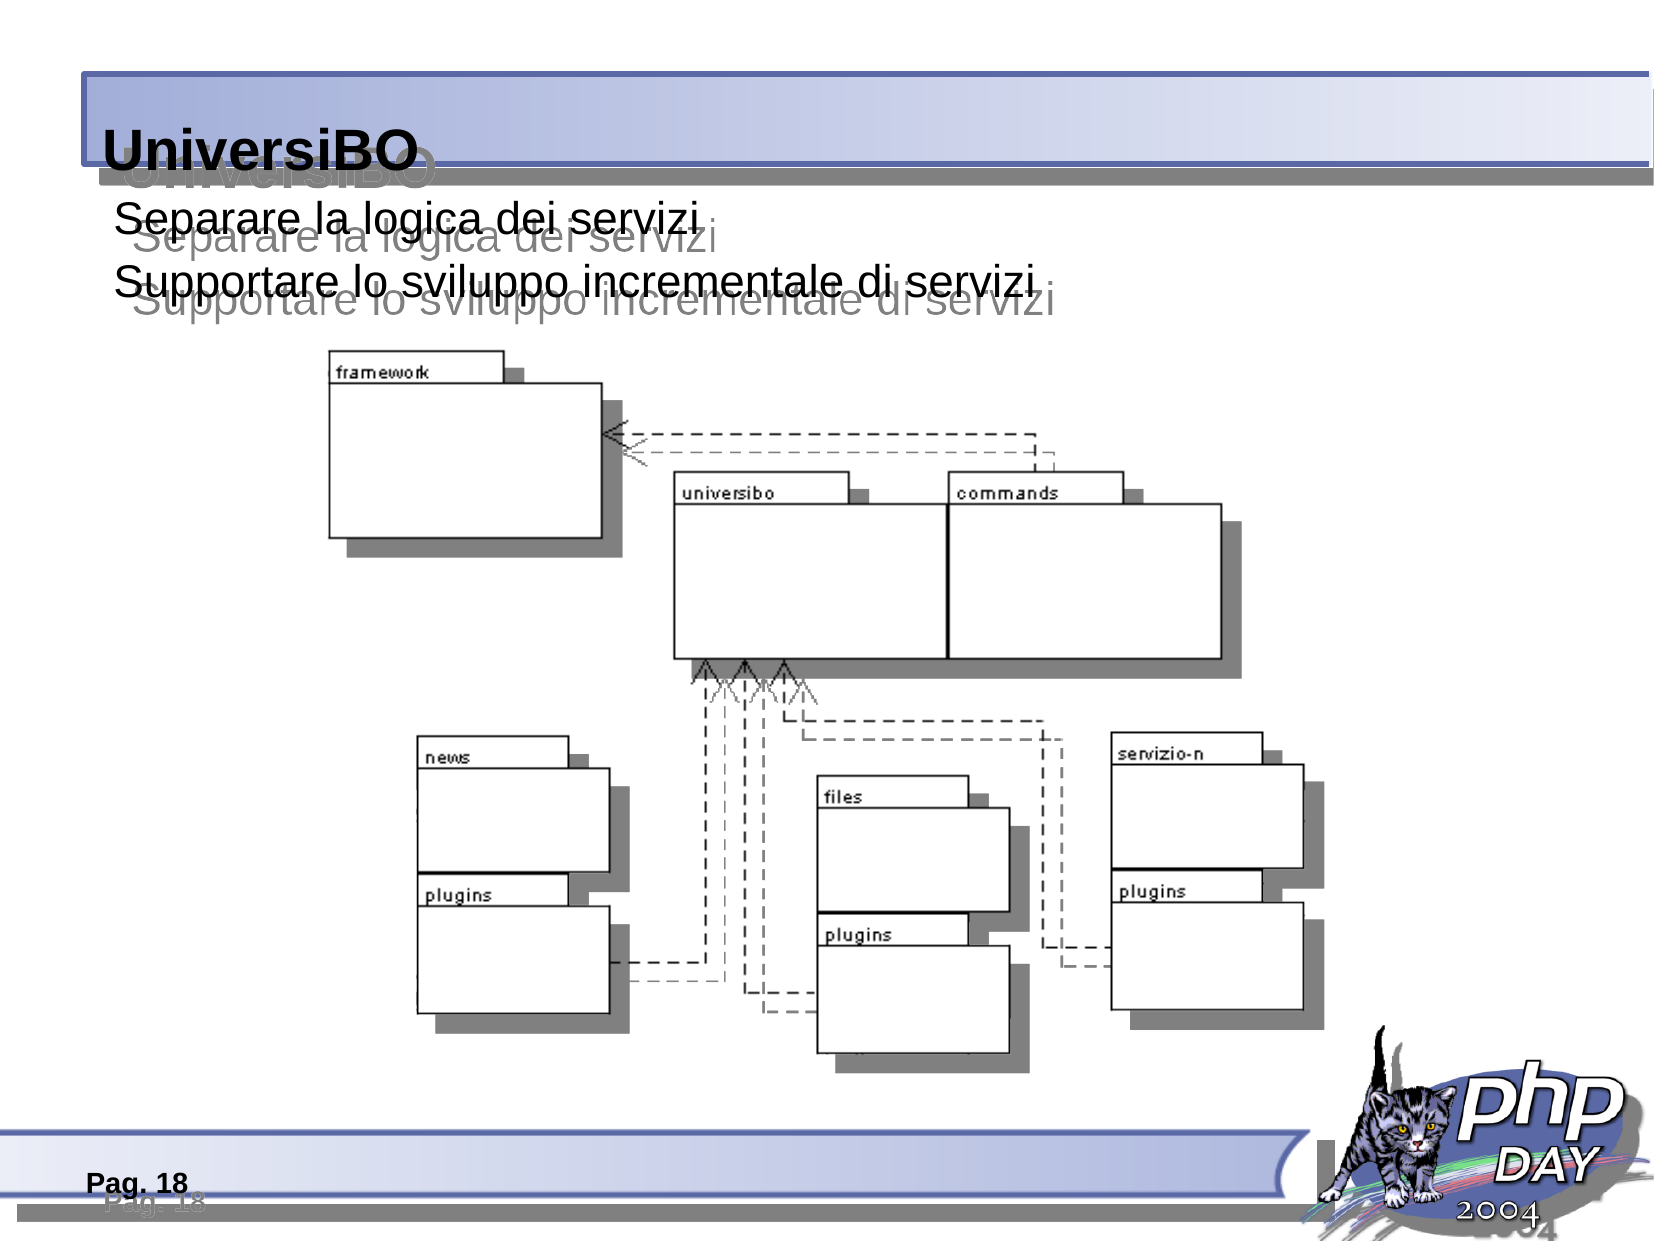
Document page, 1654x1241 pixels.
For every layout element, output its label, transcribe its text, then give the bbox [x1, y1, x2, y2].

picture [0, 1025, 1652, 1233]
picture [317, 558, 1311, 1066]
picture [126, 1180, 133, 1190]
text_box Separare la logica dei servizi Supportare lo sviluppo incrementale di servizi [90, 192, 1341, 558]
text_box UniversiBO [102, 85, 1394, 155]
picture [110, 1195, 117, 1201]
